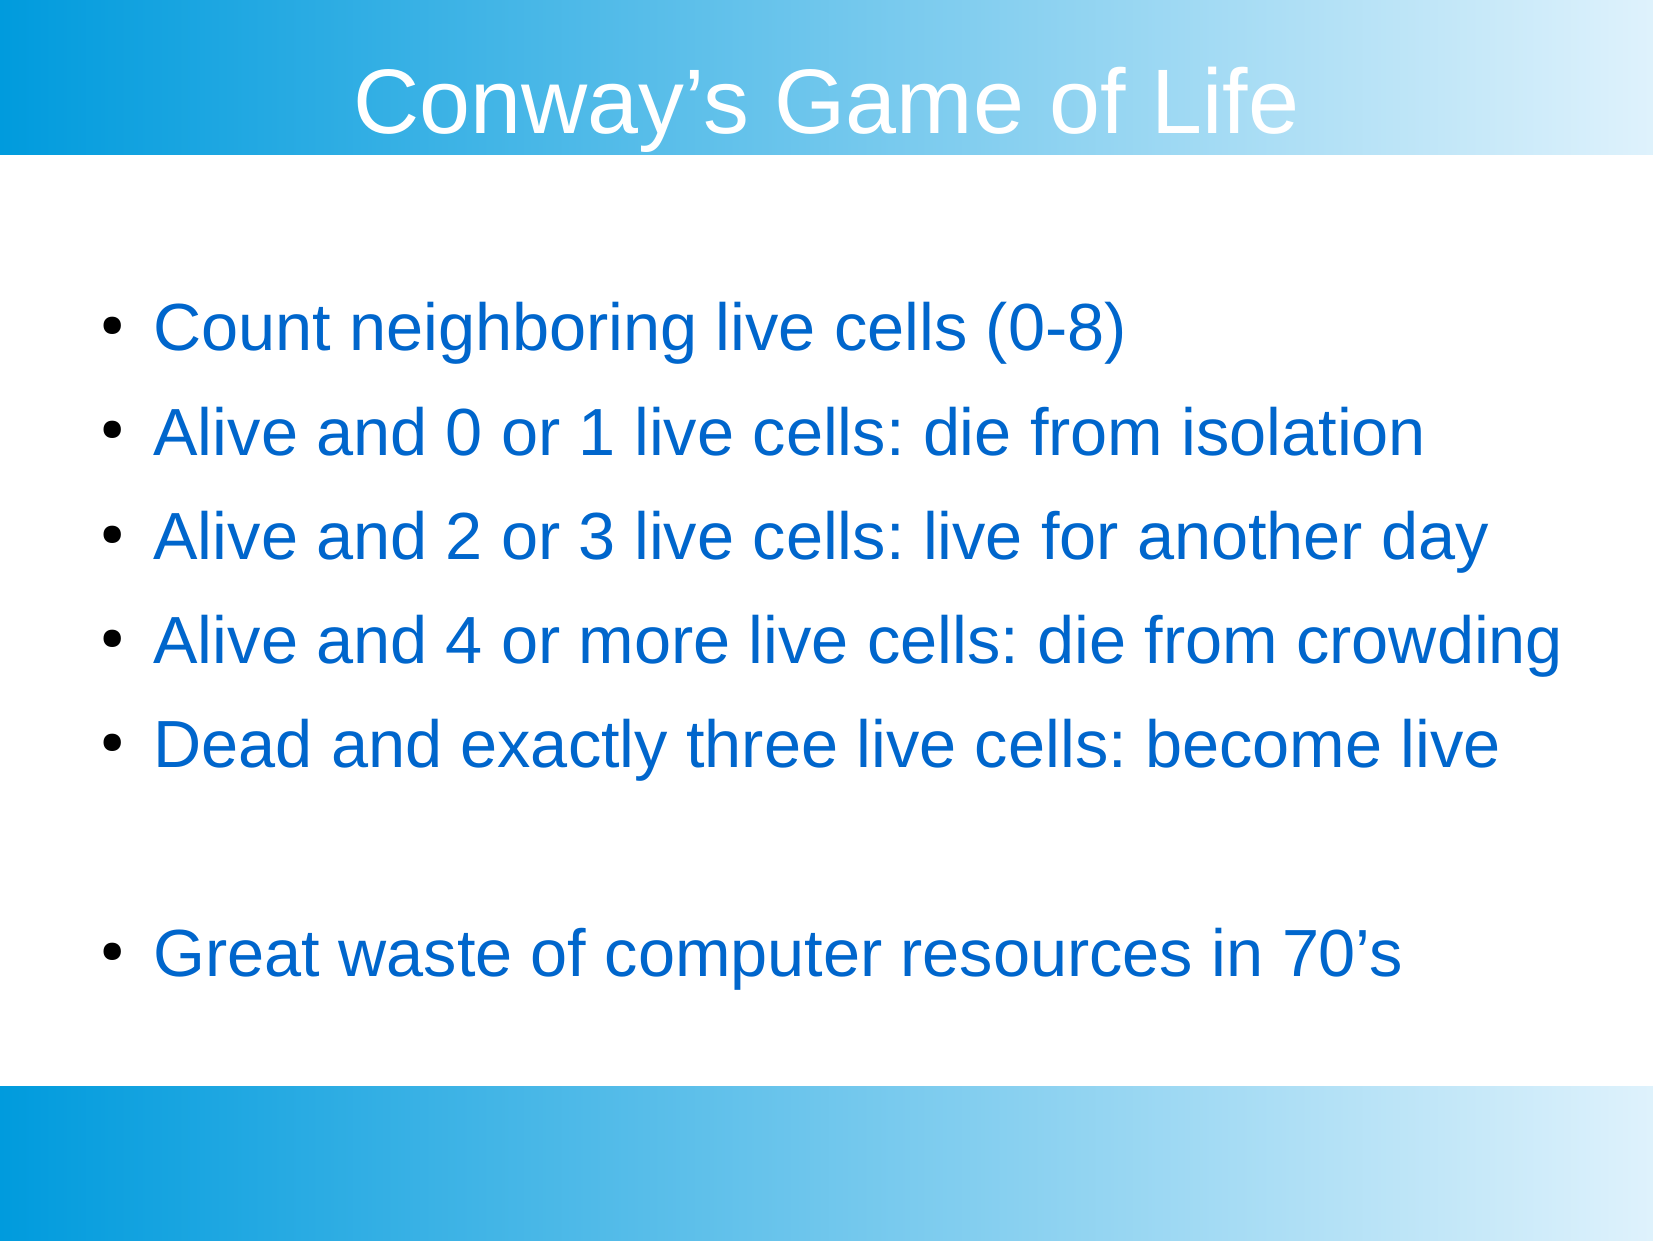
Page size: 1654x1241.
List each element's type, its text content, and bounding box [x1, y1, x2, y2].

title Conway’s Game of Life [82, 49, 1571, 155]
list Count neighboring live cells (0-8) Alive and 0 or 1 live cells: die from isolation Alive and 2 or 3 live cells: live for another day Alive and 4 or more live cells: die from crowding Dead and exactly three live cells: become live Great waste of computer resources in 70’s [82, 290, 1571, 1010]
